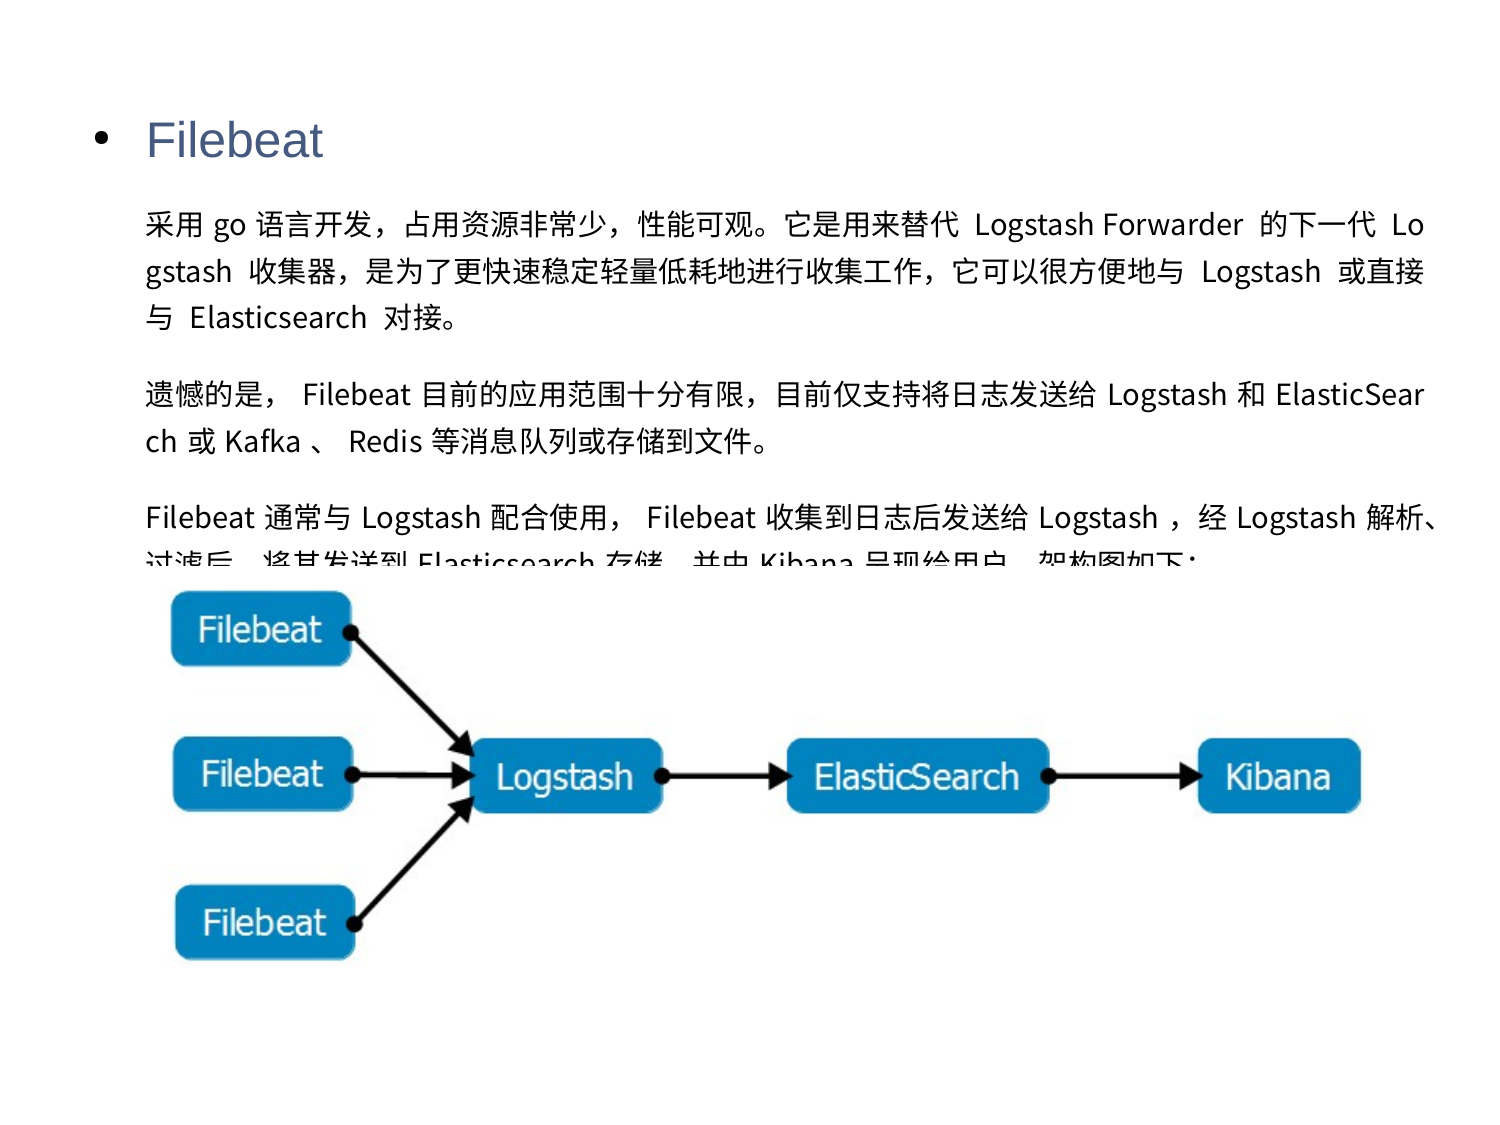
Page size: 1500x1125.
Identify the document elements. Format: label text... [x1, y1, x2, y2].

list Filebeat 采用go语言开发，占用资源非常少，性能可观。它是用来替代 Logstash Forwarder 的下一代 Logstash 收集器，是为了更快速稳定轻量低耗地进行收集工作，它可以很方便地与 Logstash 或直接与 Elasticsearch 对接。 遗憾的是，Filebeat目前的应用范围十分有限，目前仅支持将日志发送给Logstash和ElasticSearch或Kafka、Redis等消息队列或存储到文件。 Filebeat通常与Logstash配合使用，Filebeat收集到日志后发送给Logstash，经Logstash解析、过滤后，将其发送到Elasticsearch存储，并由Kibana呈现给用户。架构图如下： [75, 106, 1425, 1028]
picture [143, 566, 1394, 997]
